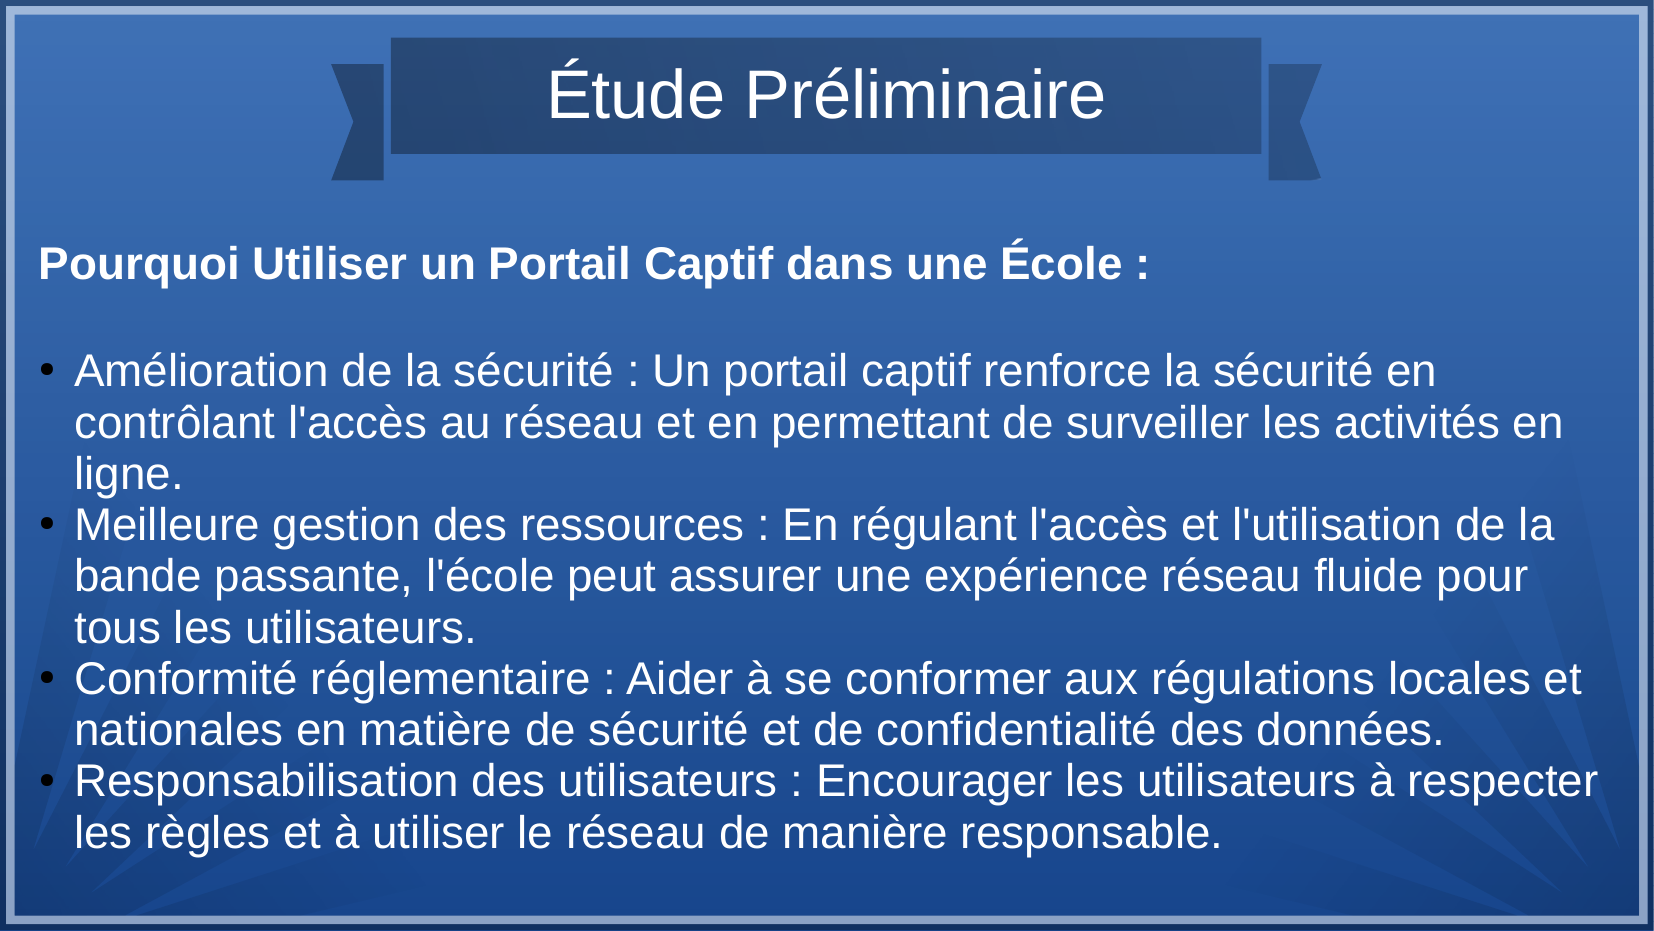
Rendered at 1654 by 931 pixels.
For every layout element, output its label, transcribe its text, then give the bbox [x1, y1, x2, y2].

title Étude Préliminaire [389, 35, 1264, 154]
text_box Pourquoi Utiliser un Portail Captif dans une École : Amélioration de la sécurité : Un portail captif renforce la sécurité en contrôlant l'accès au réseau et en permettant de surveiller les activités en ligne. Meilleure gestion des ressources : En régulant l'accès et l'utilisation de la bande passante, l'école peut assurer une expérience réseau fluide pour tous les utilisateurs. Conformité réglementaire : Aider à se conformer aux régulations locales et nationales en matière de sécurité et de confidentialité des données. Responsabilisation des utilisateurs : Encourager les utilisateurs à respecter les règles et à utiliser le réseau de manière responsable. [24, 205, 1625, 866]
